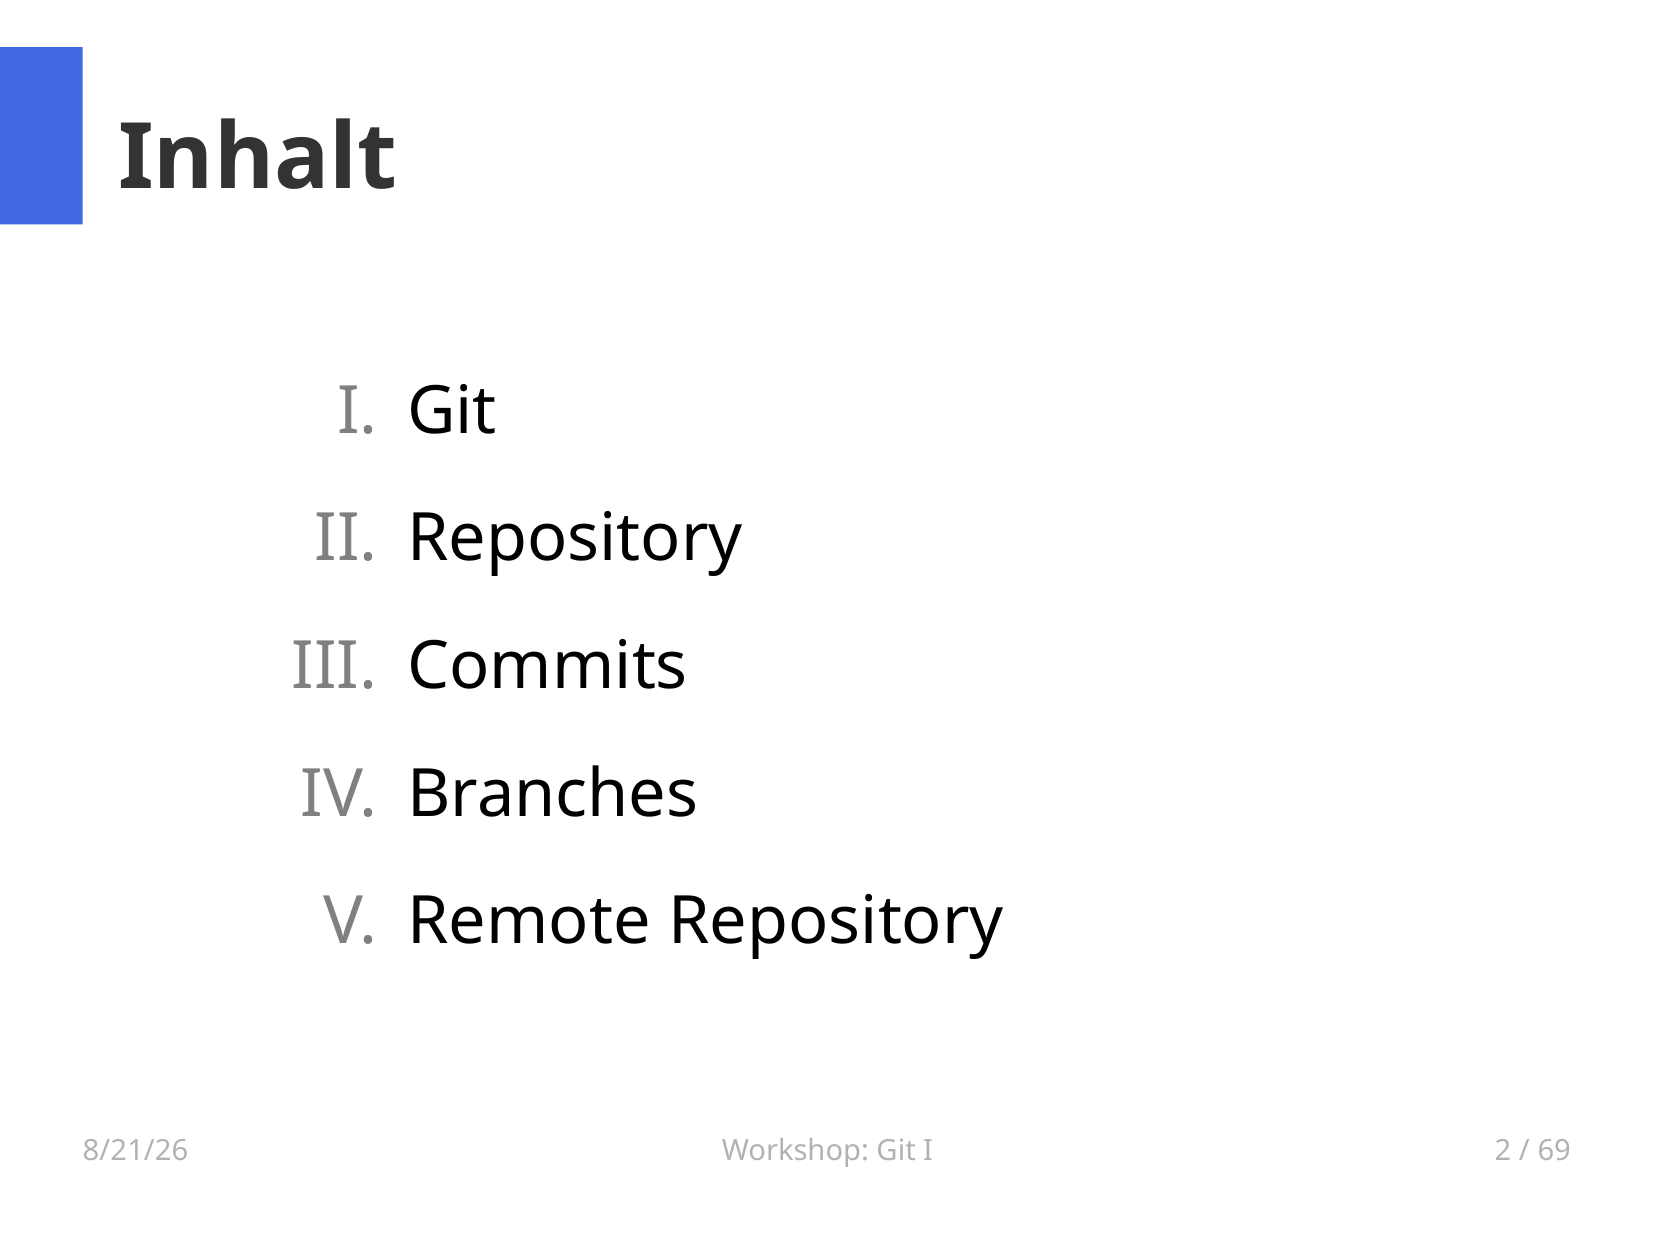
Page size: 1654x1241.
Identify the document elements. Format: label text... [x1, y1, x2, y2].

table_cell IV. [118, 737, 393, 865]
table_cell II. [118, 482, 393, 609]
table_header Git [393, 354, 1535, 482]
table_cell Remote Repository [393, 865, 1535, 992]
title Inhalt [118, 49, 1571, 257]
table_header I. [118, 354, 393, 482]
table_cell V. [118, 865, 393, 992]
table_cell III. [118, 609, 393, 737]
table_cell Branches [393, 737, 1535, 865]
table_cell Commits [393, 609, 1535, 737]
table_cell Repository [393, 482, 1535, 609]
